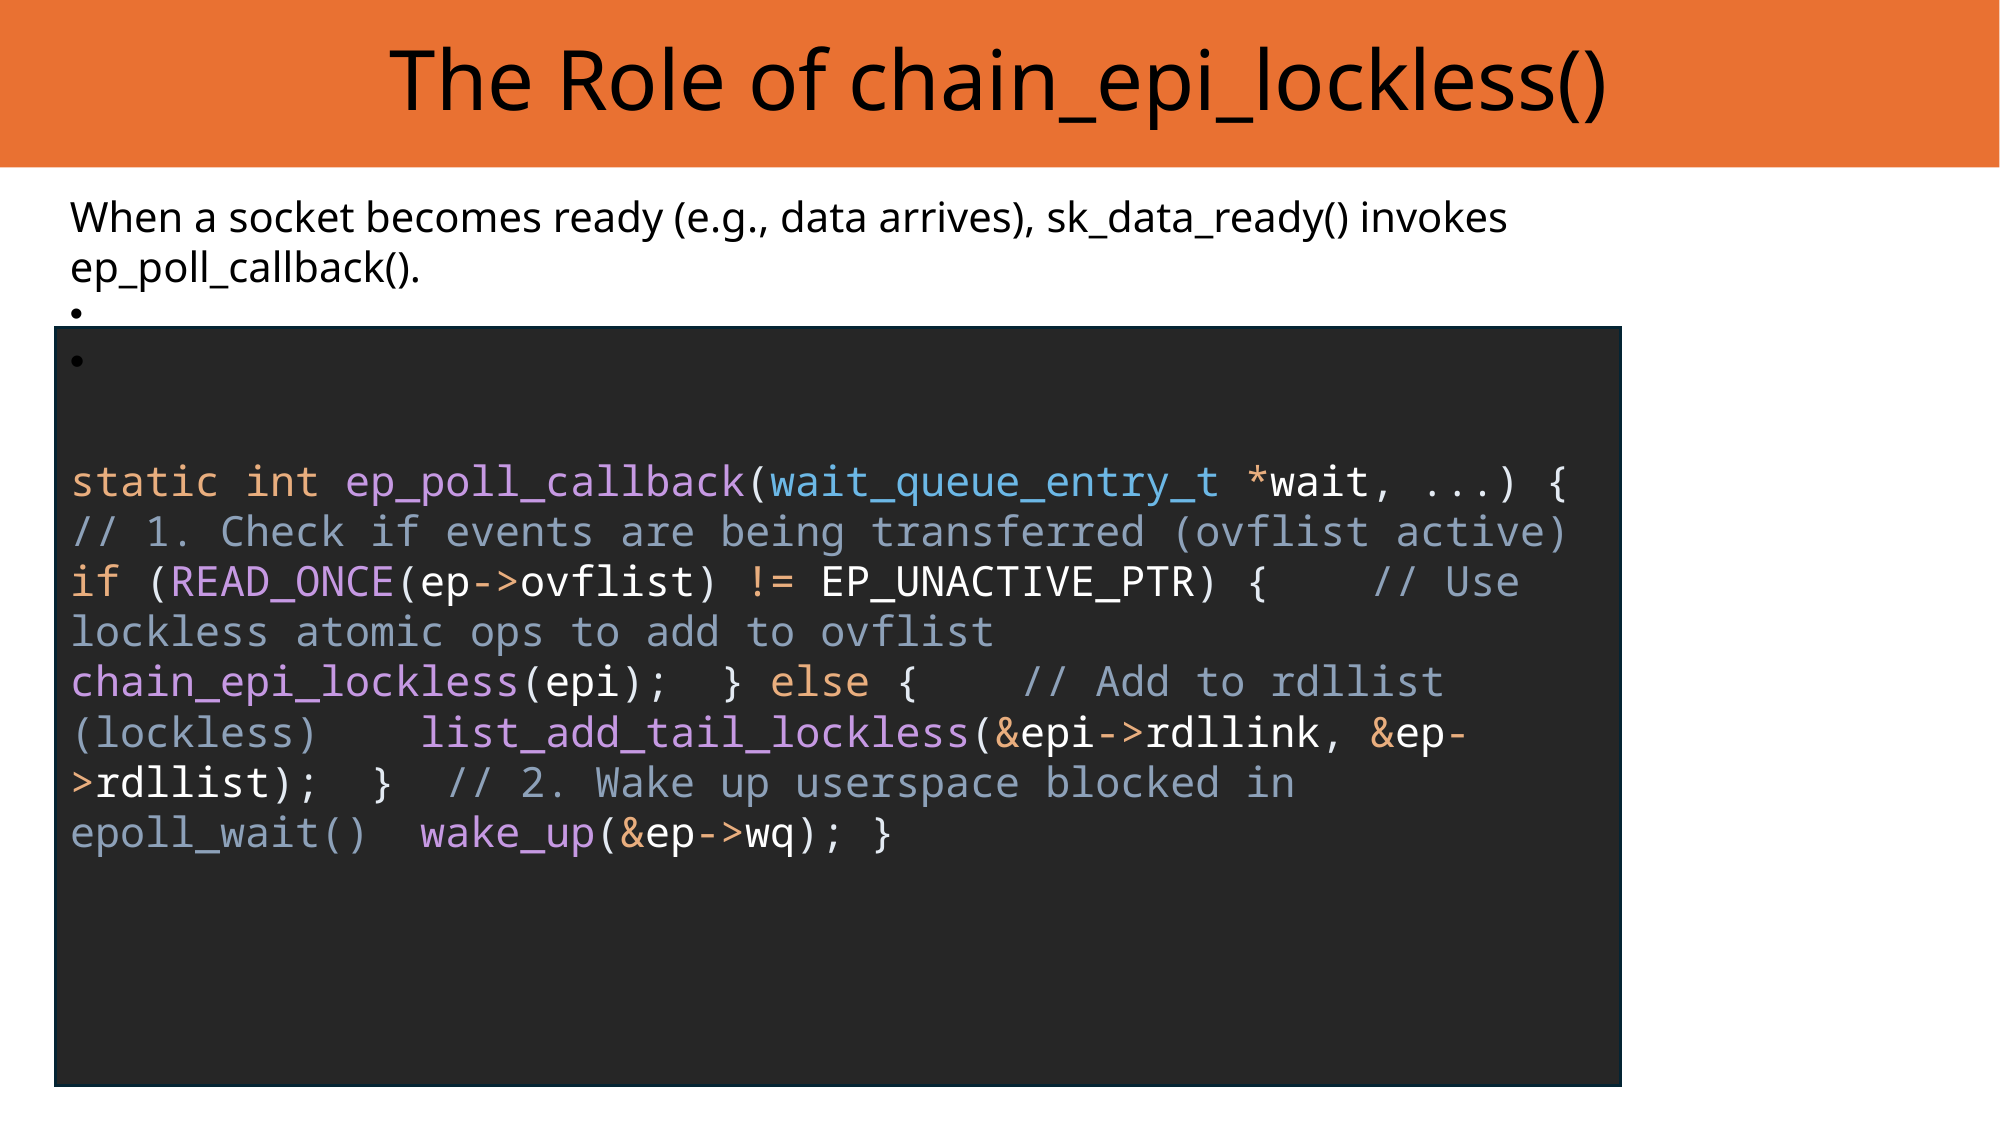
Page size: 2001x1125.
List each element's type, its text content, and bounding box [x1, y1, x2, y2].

text_box When a socket becomes ready (e.g., data arrives), sk_data_ready() invokes ep_poll_callback(). [54, 183, 1639, 396]
title The Role of chain_epi_lockless() [0, 0, 2000, 168]
text_box static int ep_poll_callback(wait_queue_entry_t *wait, ...) { // 1. Check if events are being transferred (ovflist active) if (READ_ONCE(ep->ovflist) != EP_UNACTIVE_PTR) { // Use lockless atomic ops to add to ovflist chain_epi_lockless(epi); } else { // Add to rdllist (lockless) list_add_tail_lockless(&epi->rdllink, &ep->rdllist); } // 2. Wake up userspace blocked in epoll_wait() wake_up(&ep->wq); } [55, 396, 1620, 1085]
